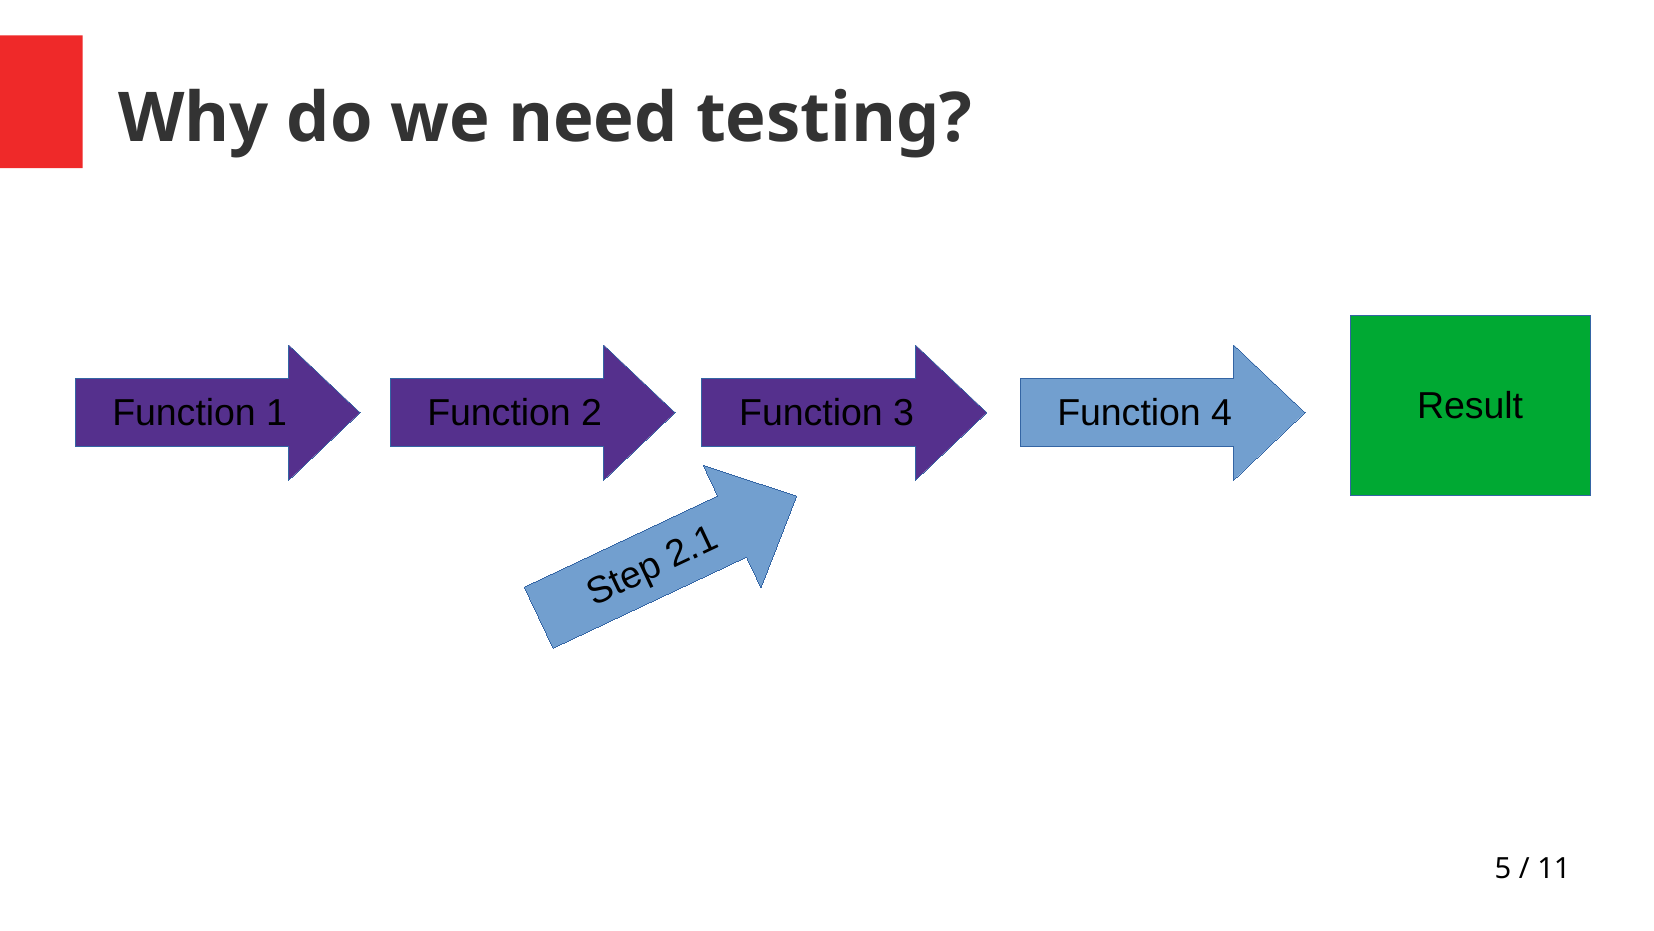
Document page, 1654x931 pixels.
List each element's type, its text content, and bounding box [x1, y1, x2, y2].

text_box Result [1350, 315, 1591, 496]
text_box Function 4 [1020, 345, 1306, 481]
text_box Function 2 [390, 345, 676, 481]
text_box Function 3 [701, 345, 987, 481]
text_box Function 1 [75, 345, 361, 481]
title Why do we need testing? [118, 36, 1571, 193]
text_box Step 2.1 [524, 465, 797, 649]
